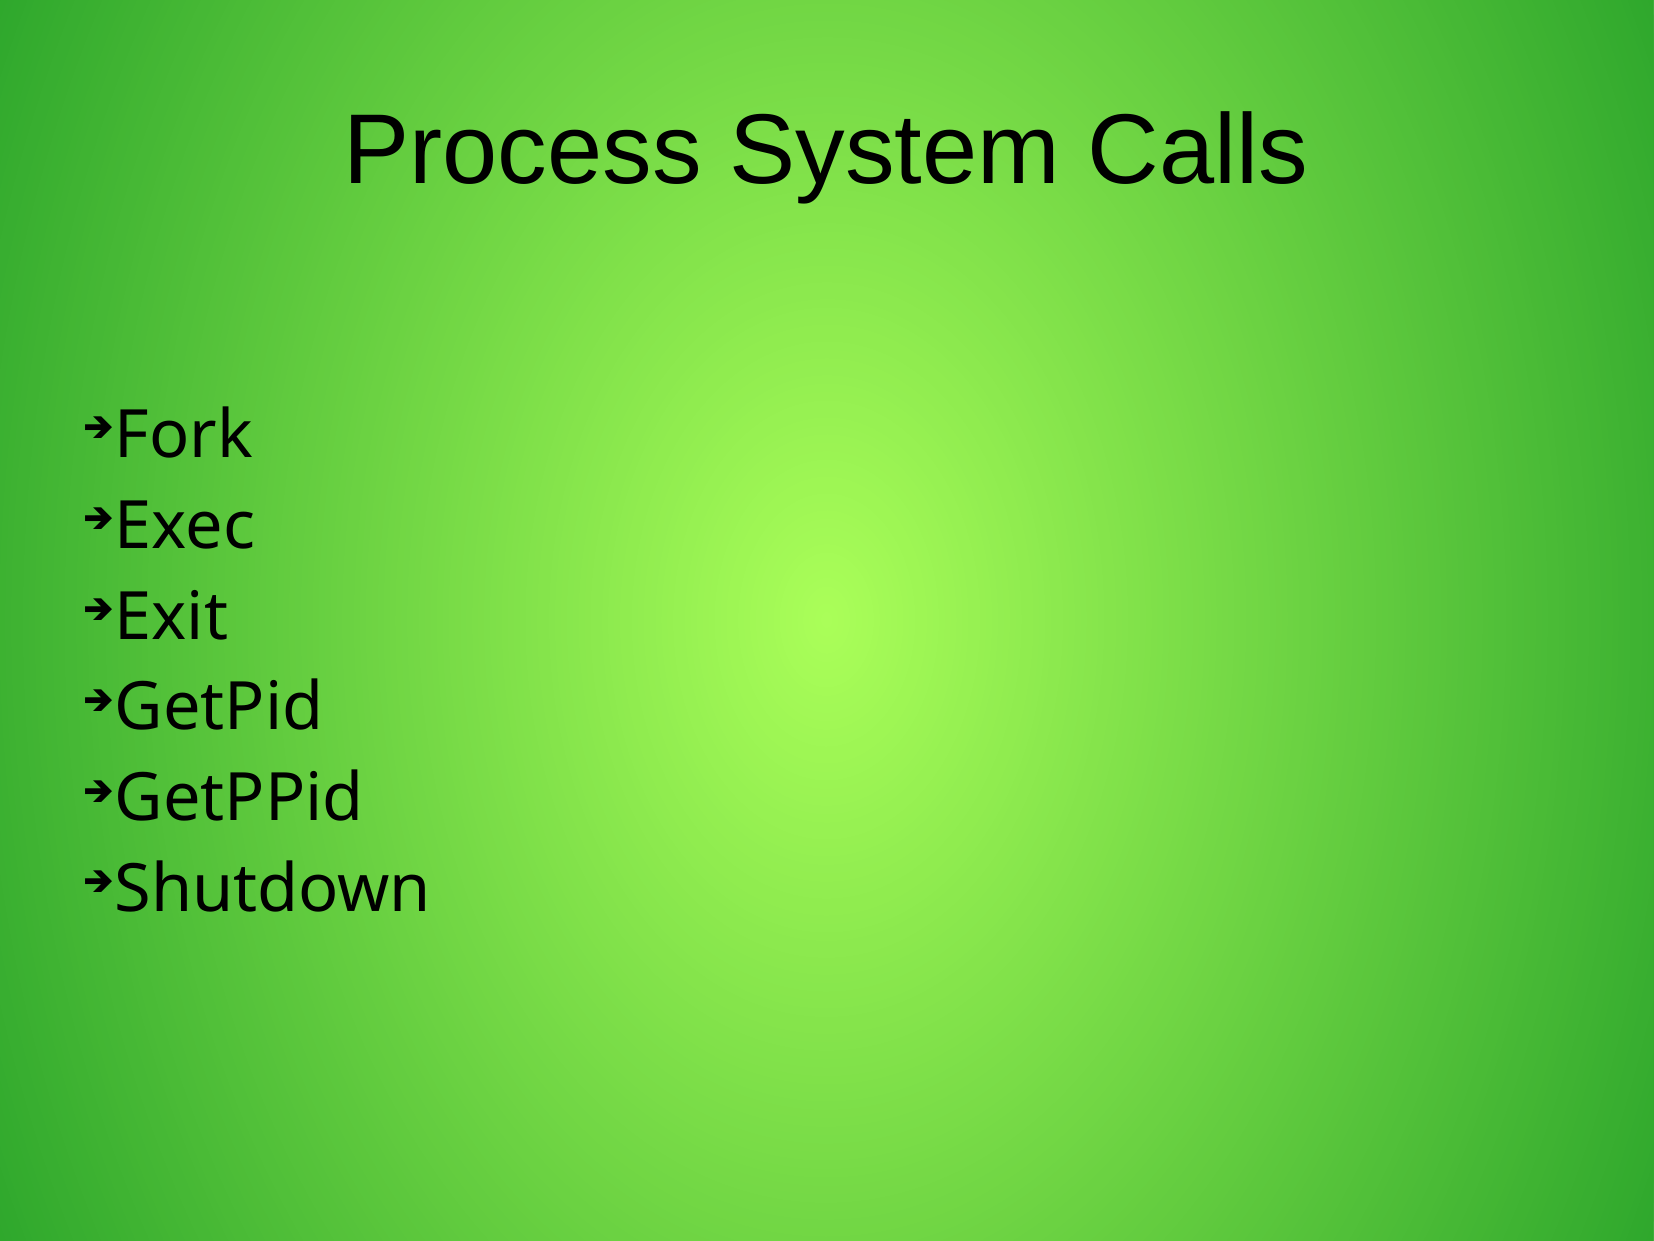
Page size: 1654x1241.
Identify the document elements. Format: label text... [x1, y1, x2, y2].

subtitle Fork Exec Exit GetPid GetPPid Shutdown [82, 299, 1571, 1019]
title Process System Calls [82, 47, 1571, 252]
